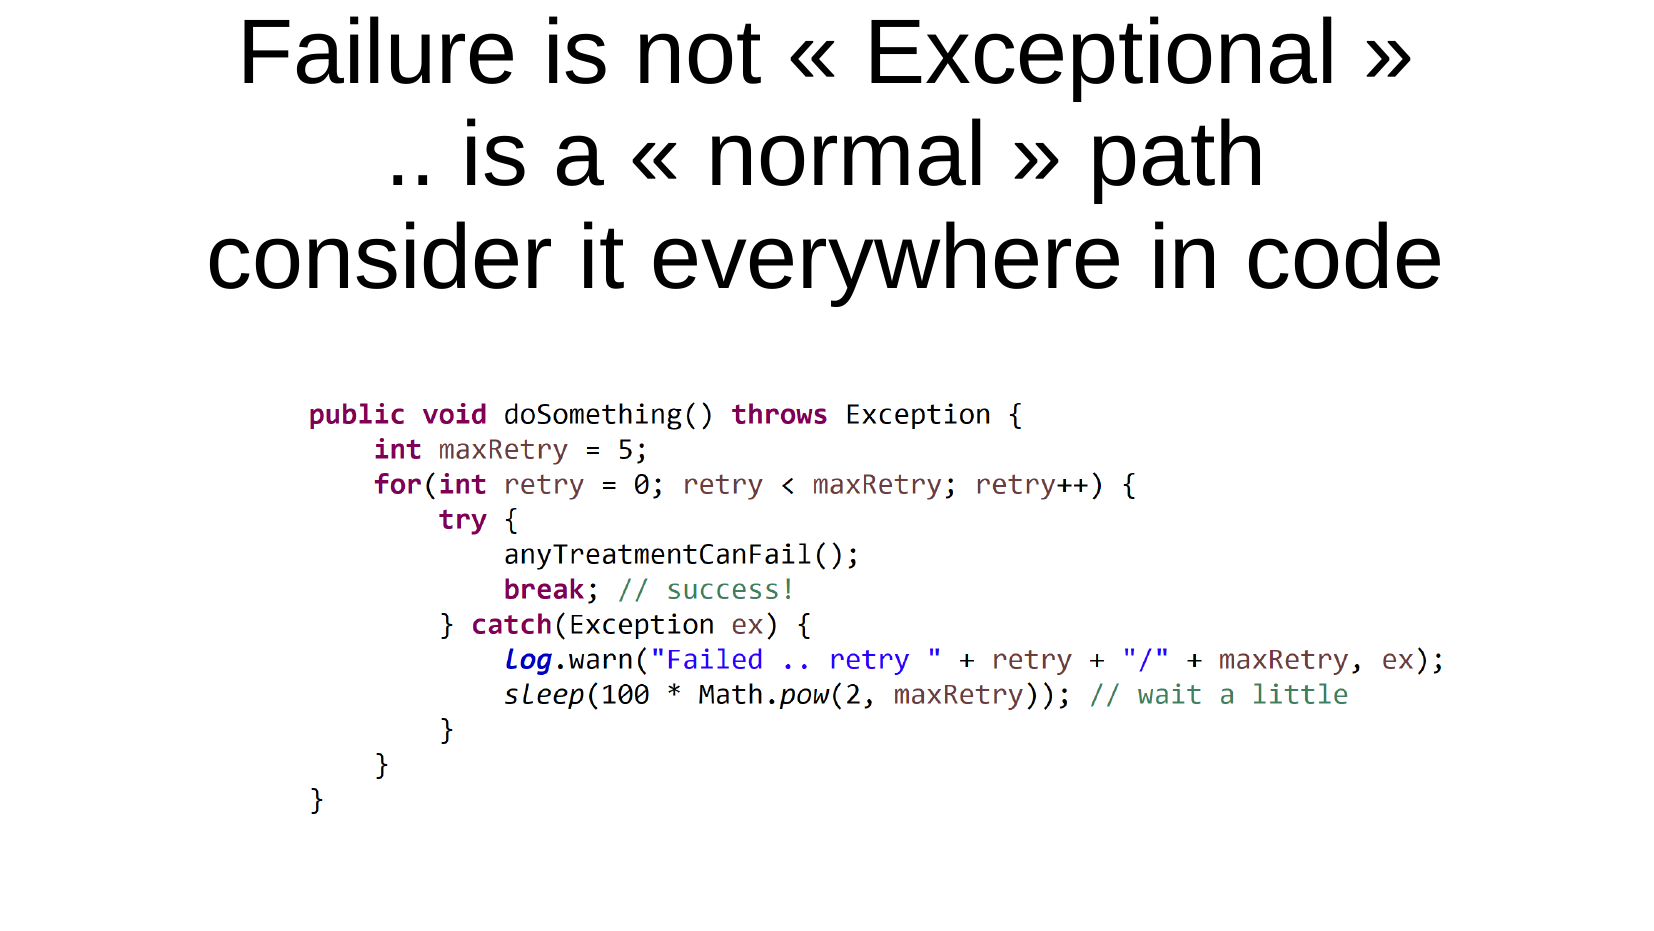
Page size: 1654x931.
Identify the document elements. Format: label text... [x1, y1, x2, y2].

picture [295, 393, 1455, 827]
title Failure is not « Exceptional » .. is a « normal » path consider it everywhere in code [82, 0, 1571, 308]
